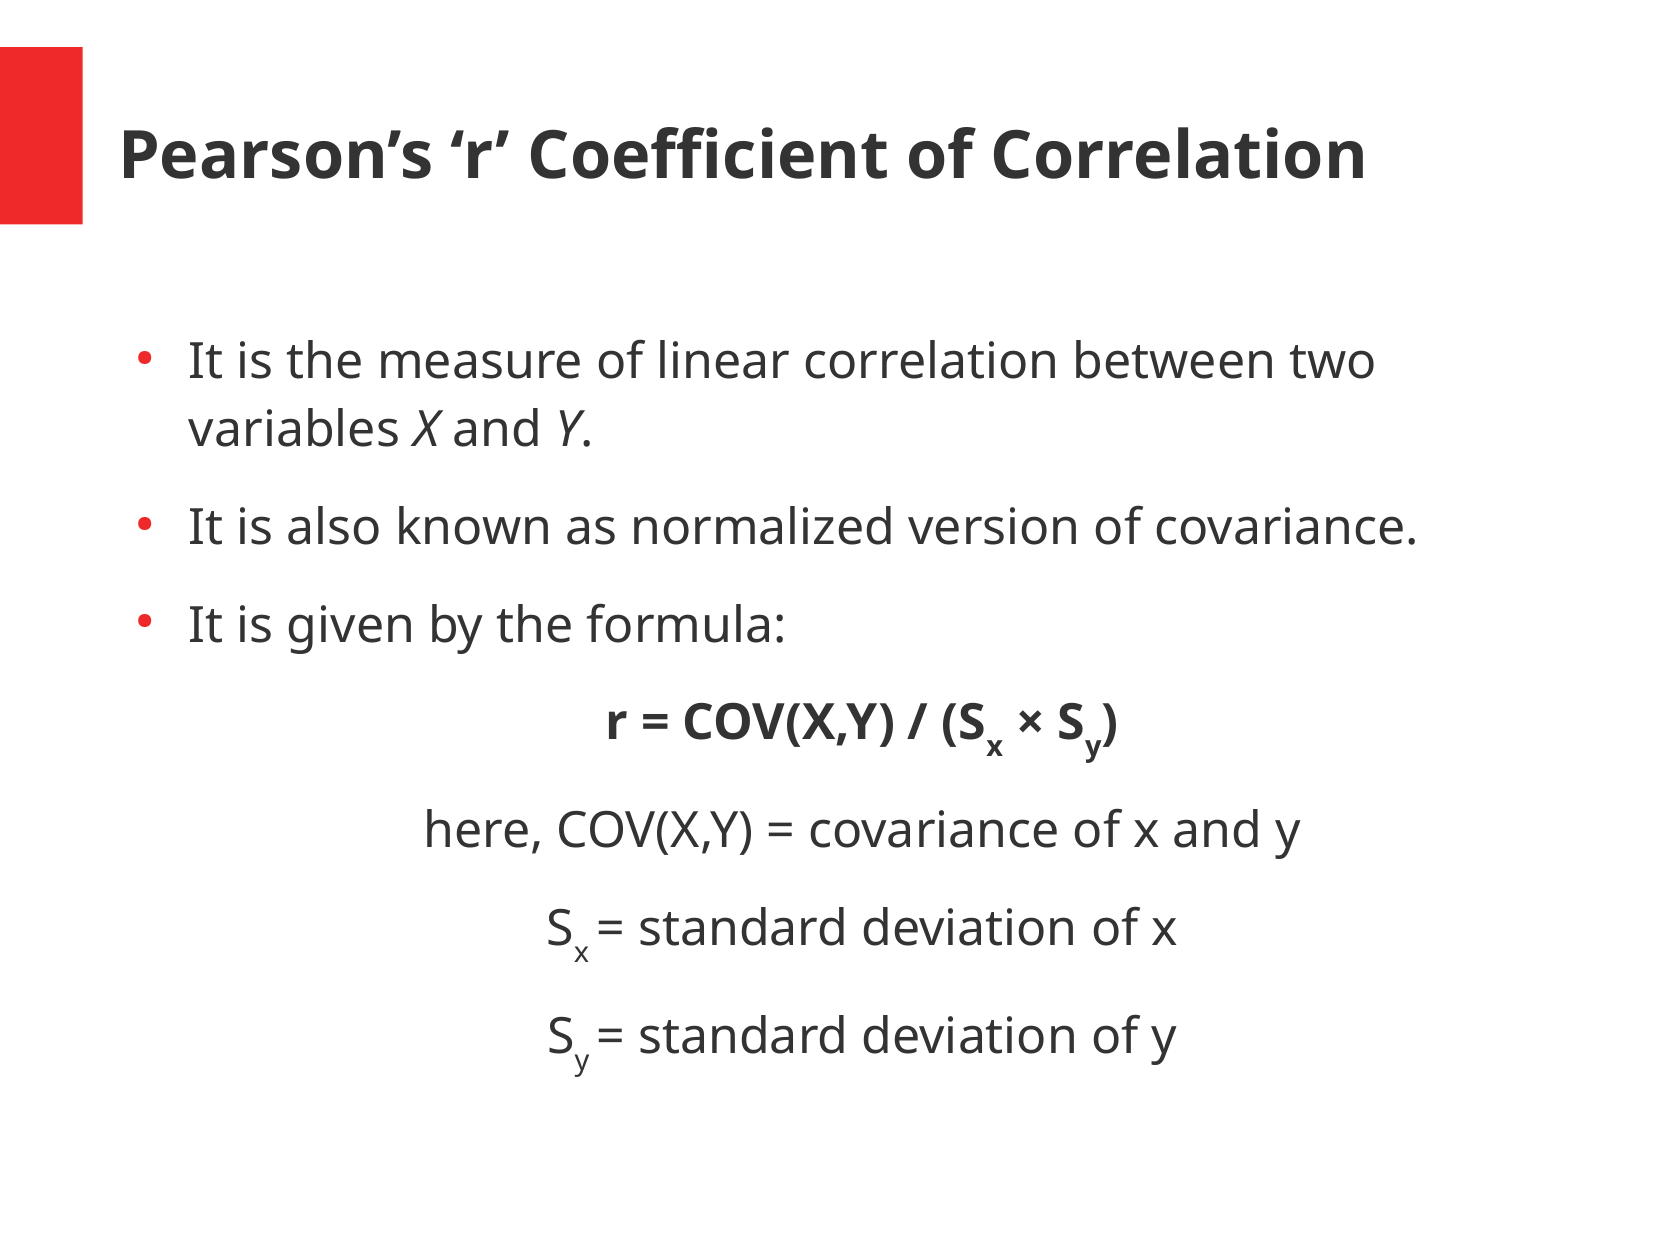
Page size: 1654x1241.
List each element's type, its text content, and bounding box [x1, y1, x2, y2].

title Pearson’s ‘r’ Coefficient of Correlation [118, 49, 1571, 257]
list It is the measure of linear correlation between two variables X and Y. It is also known as normalized version of covariance. It is given by the formula: r = COV(X,Y) / (Sx × Sy) here, COV(X,Y) = covariance of x and y Sx = standard deviation of x Sy = standard deviation of y [118, 324, 1536, 1074]
